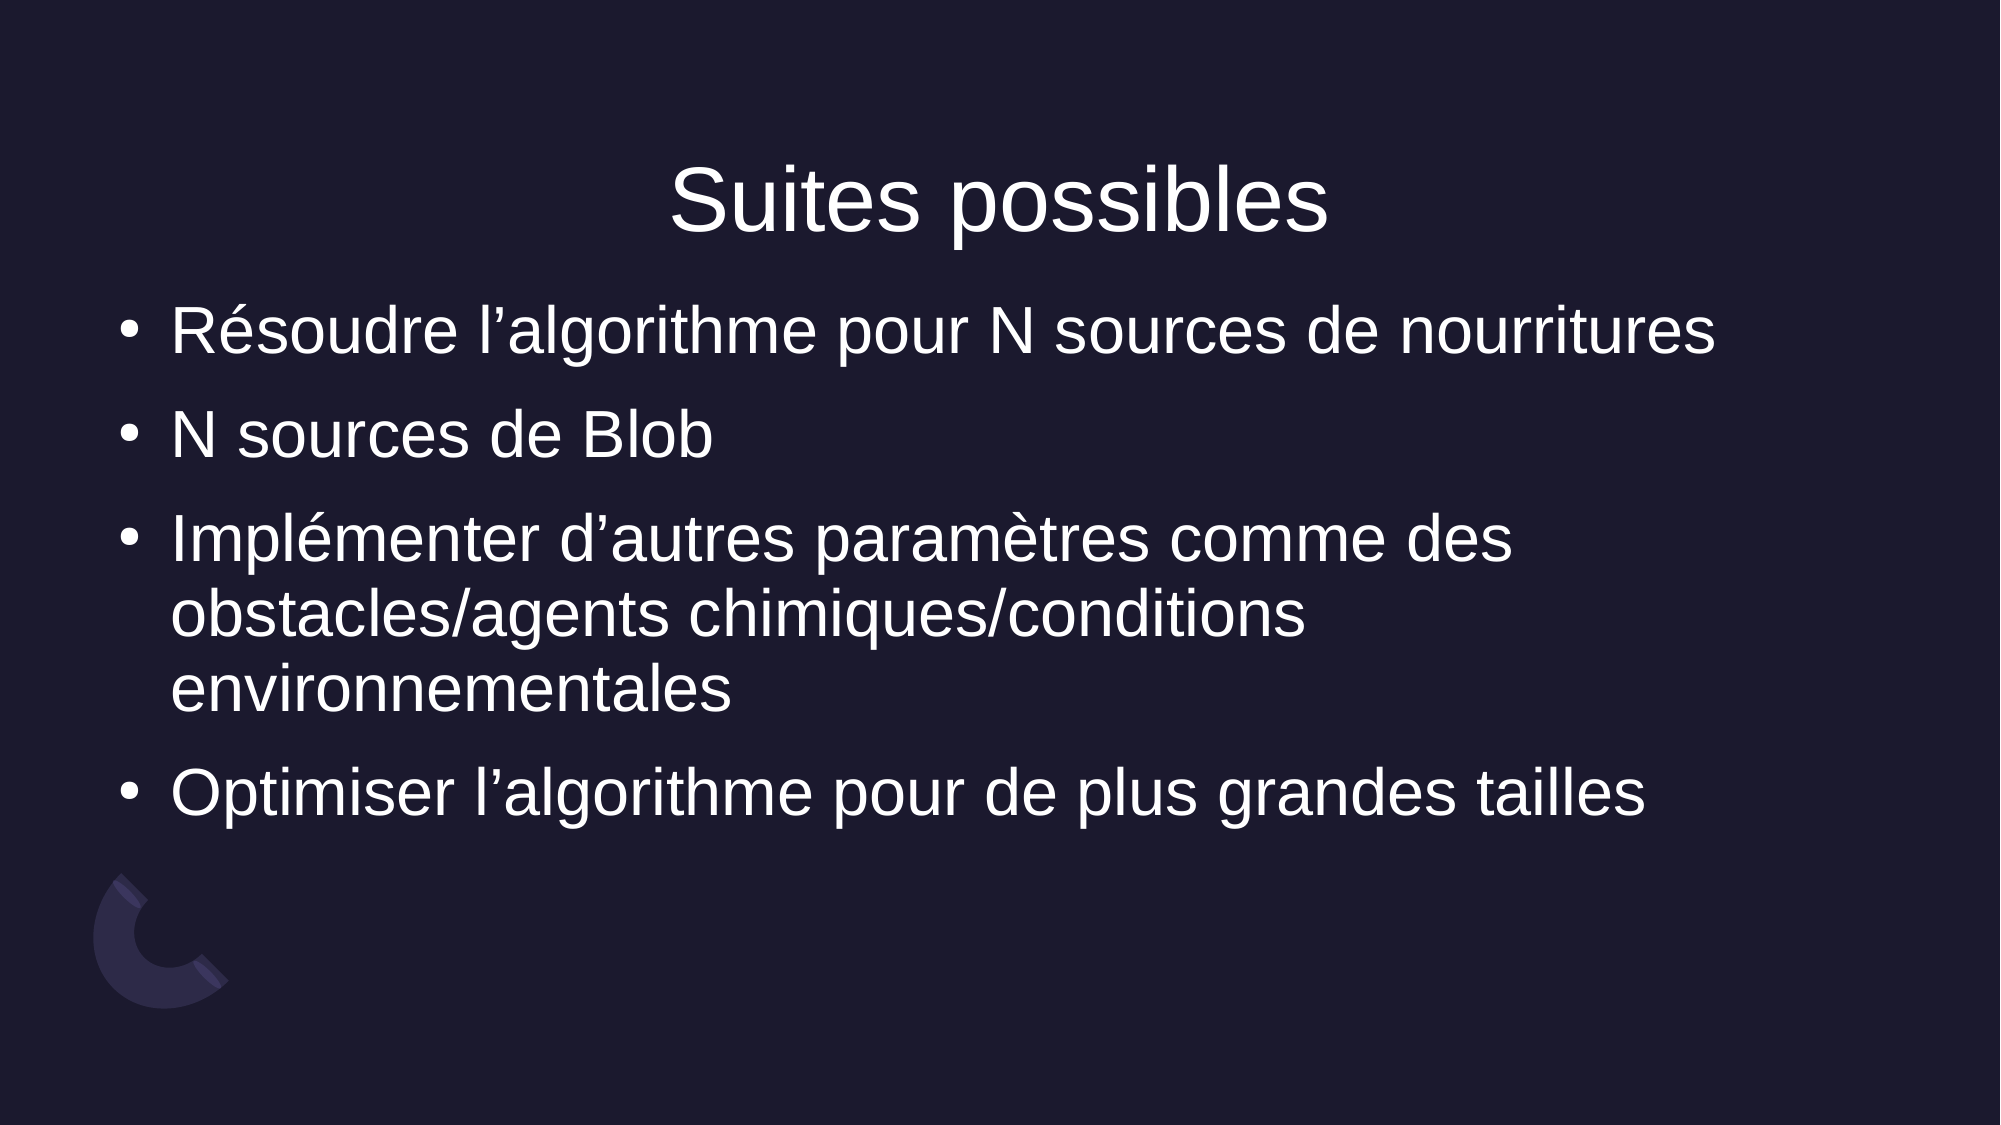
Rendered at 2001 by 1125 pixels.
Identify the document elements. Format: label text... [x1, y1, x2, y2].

list Résoudre l’algorithme pour N sources de nourritures N sources de Blob Implémenter d’autres paramètres comme des obstacles/agents chimiques/conditions environnementales Optimiser l’algorithme pour de plus grandes tailles [99, 292, 1802, 975]
title Suites possibles [90, 90, 1910, 309]
